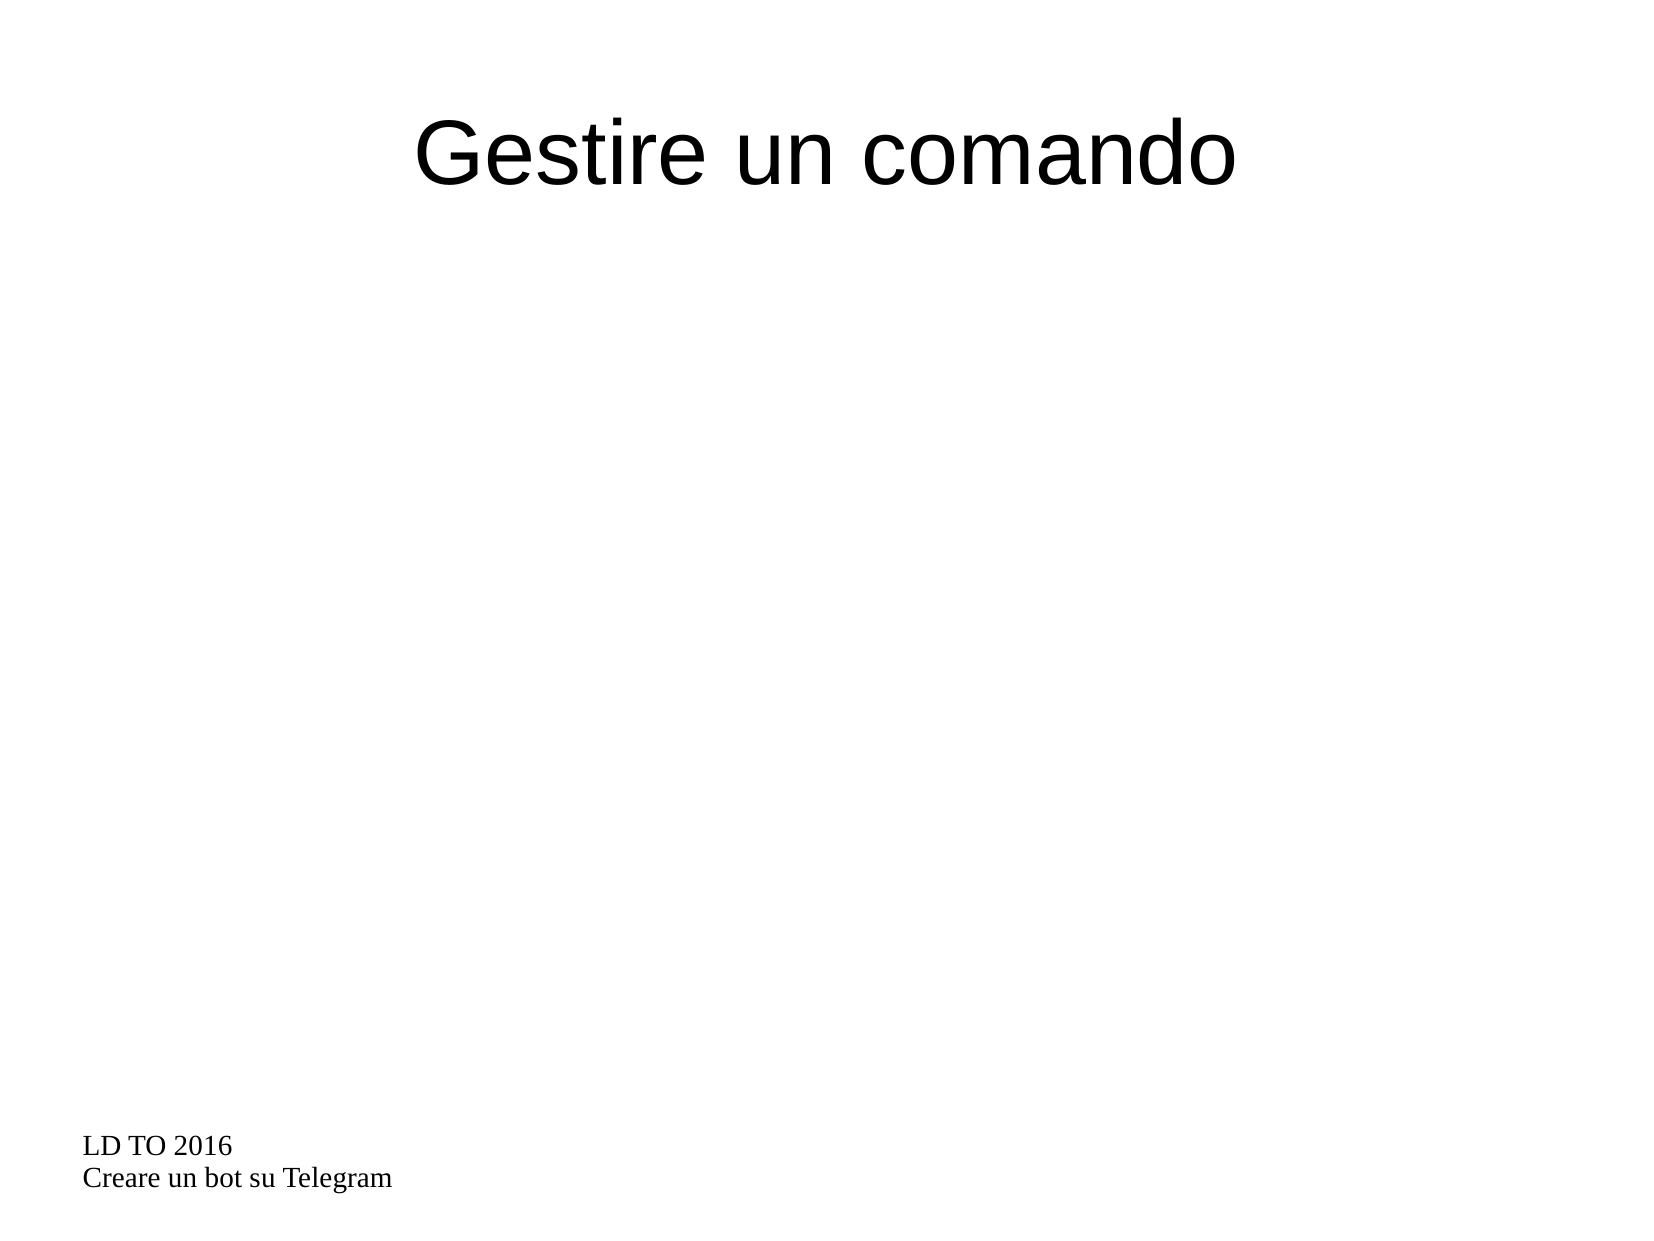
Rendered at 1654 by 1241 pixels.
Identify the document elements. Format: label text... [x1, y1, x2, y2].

title Gestire un comando [82, 49, 1571, 257]
